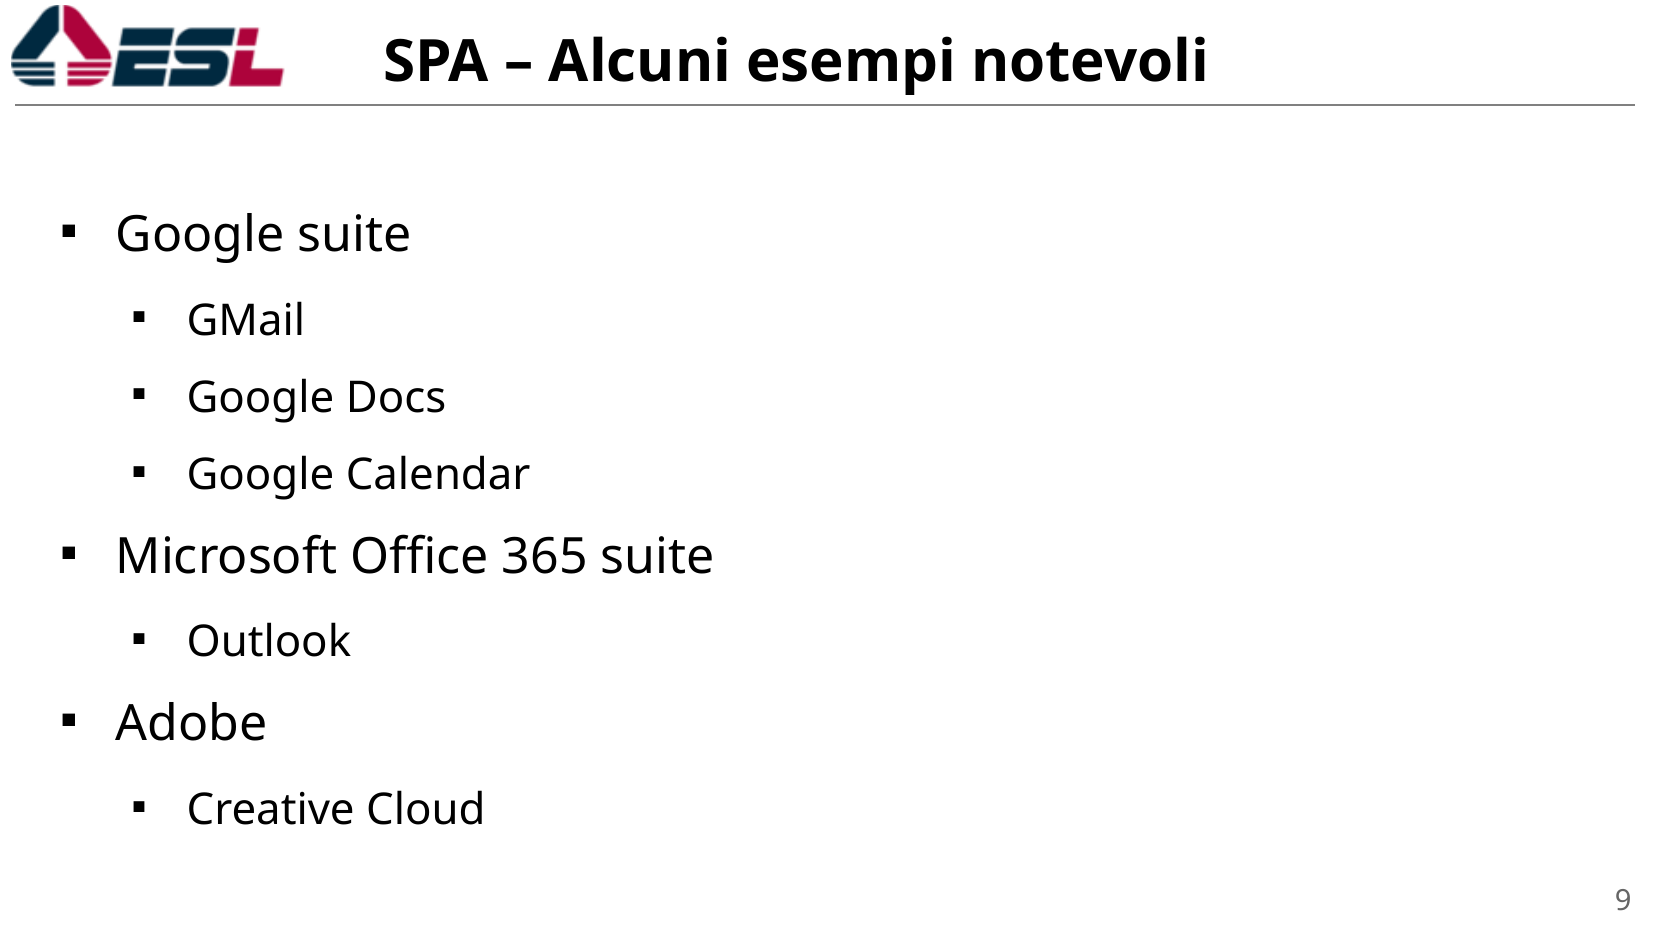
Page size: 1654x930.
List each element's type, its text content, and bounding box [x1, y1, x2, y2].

list Google suite GMail Google Docs Google Calendar Microsoft Office 365 suite Outlook Adobe Creative Cloud [45, 134, 1606, 901]
picture [11, 5, 288, 90]
title SPA – Alcuni esempi notevoli [335, 0, 1653, 103]
